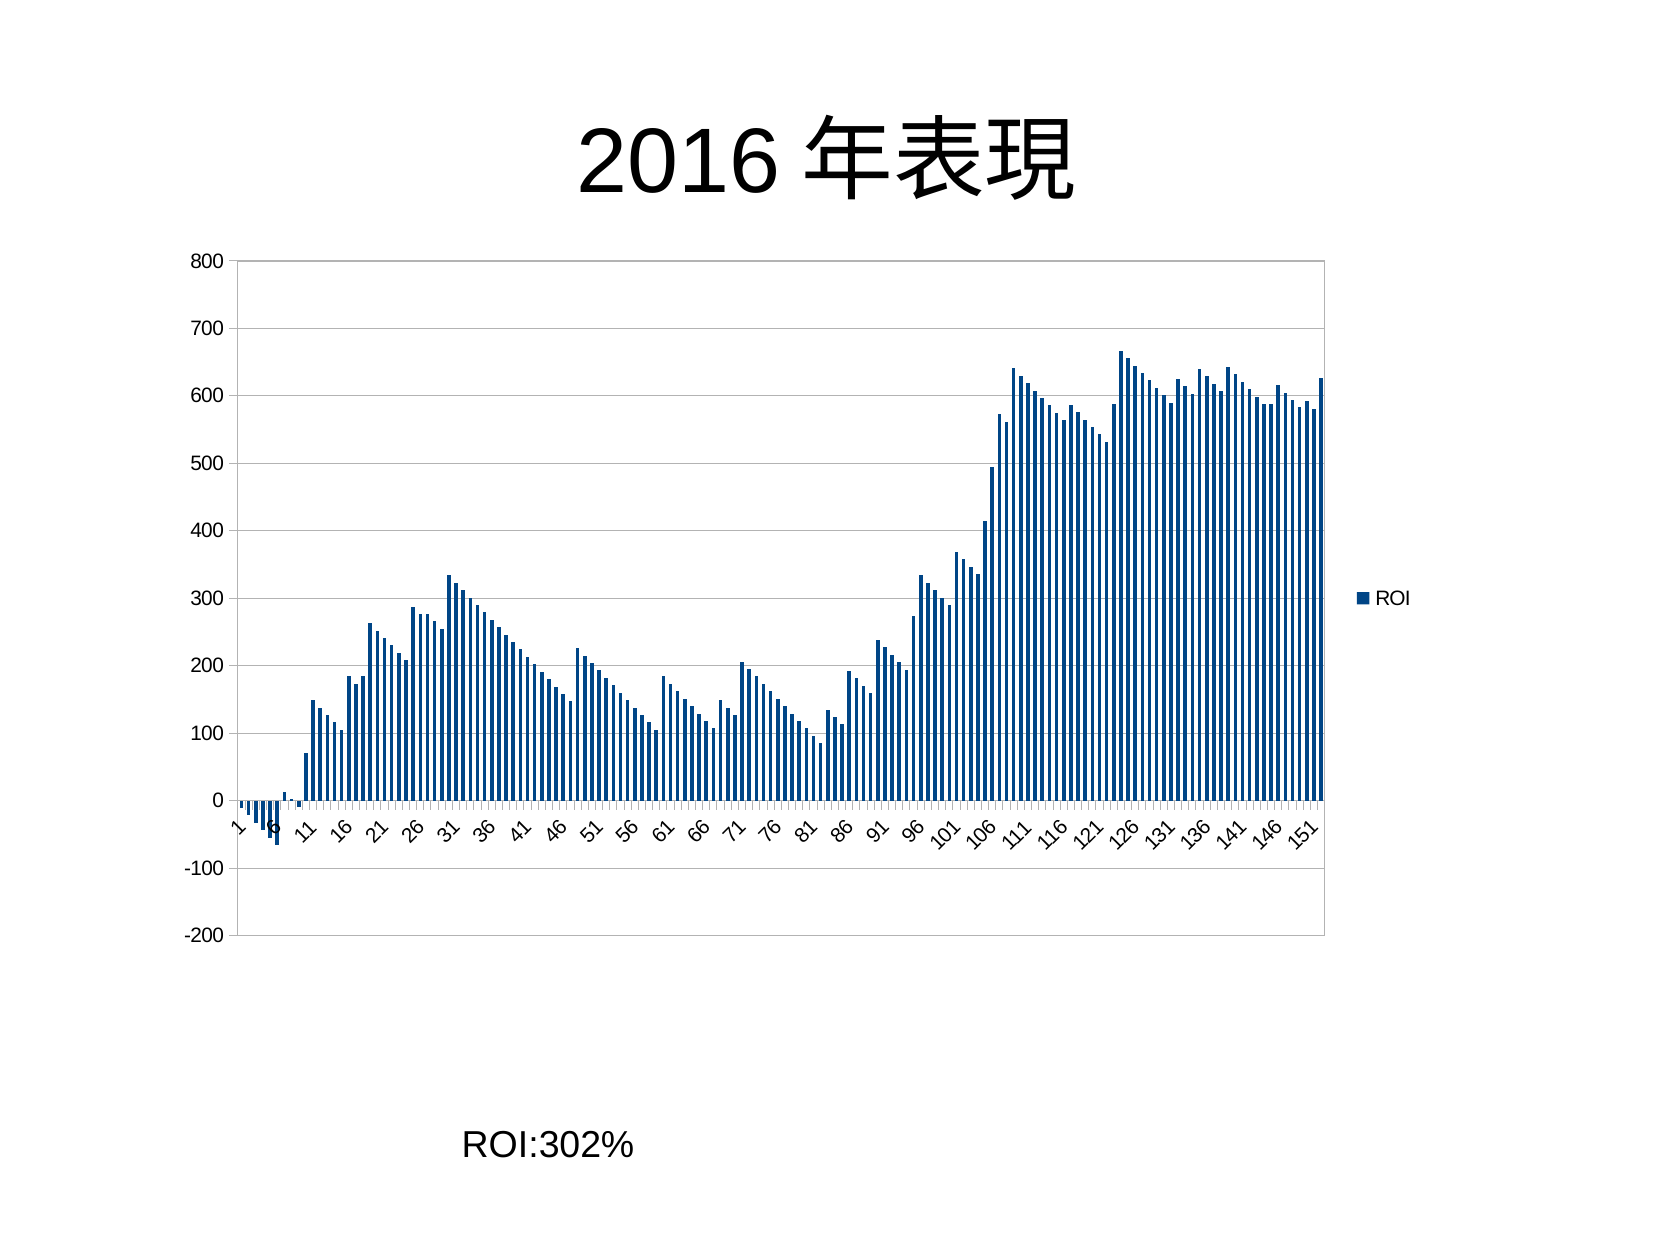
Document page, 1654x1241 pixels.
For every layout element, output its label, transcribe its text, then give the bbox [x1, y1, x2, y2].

title 2016年表現 [82, 49, 1571, 257]
text_box ROI:302% [446, 1115, 738, 1173]
chart [158, 234, 1431, 962]
